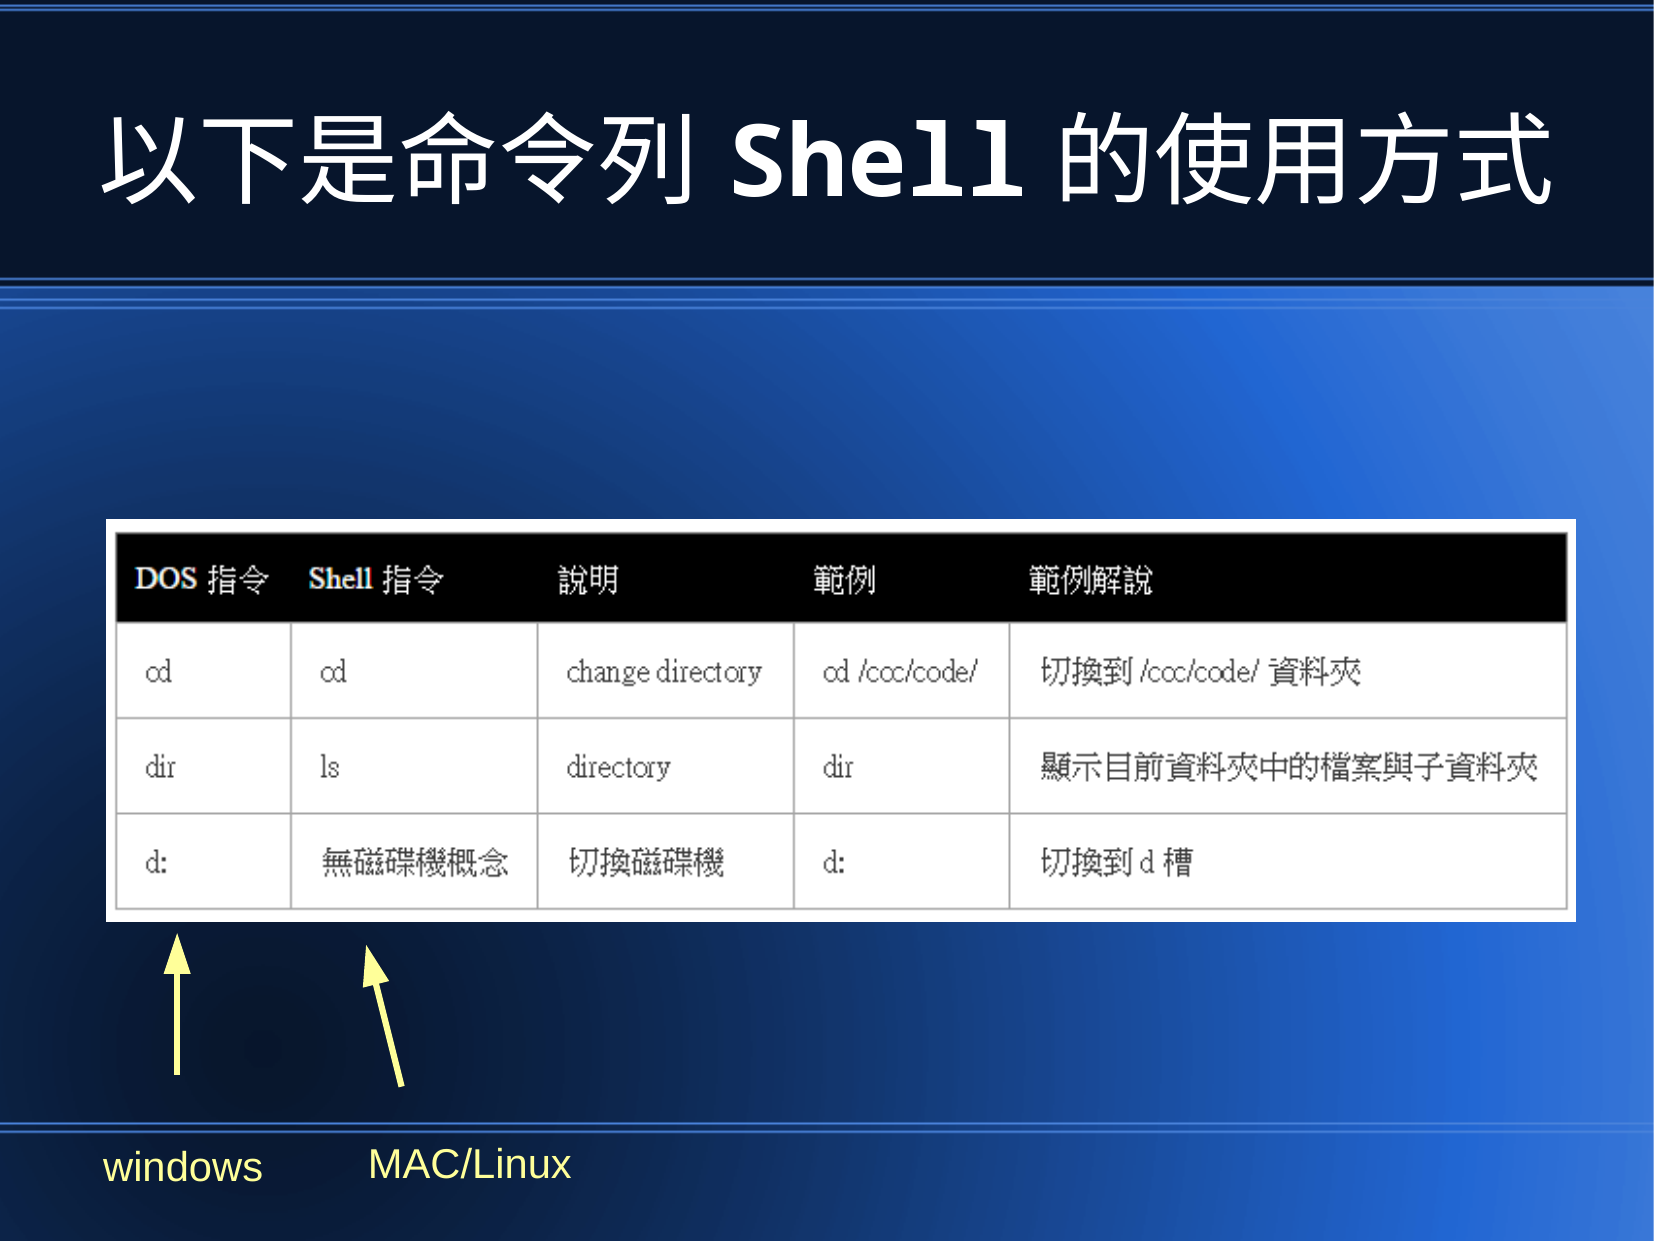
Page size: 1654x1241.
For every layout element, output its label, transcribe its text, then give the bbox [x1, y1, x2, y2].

text_box MAC/Linux [353, 1133, 587, 1196]
picture [0, 0, 1654, 1241]
text_box windows [88, 1136, 279, 1198]
title 以下是命令列Shell的使用方式 [82, 49, 1571, 257]
